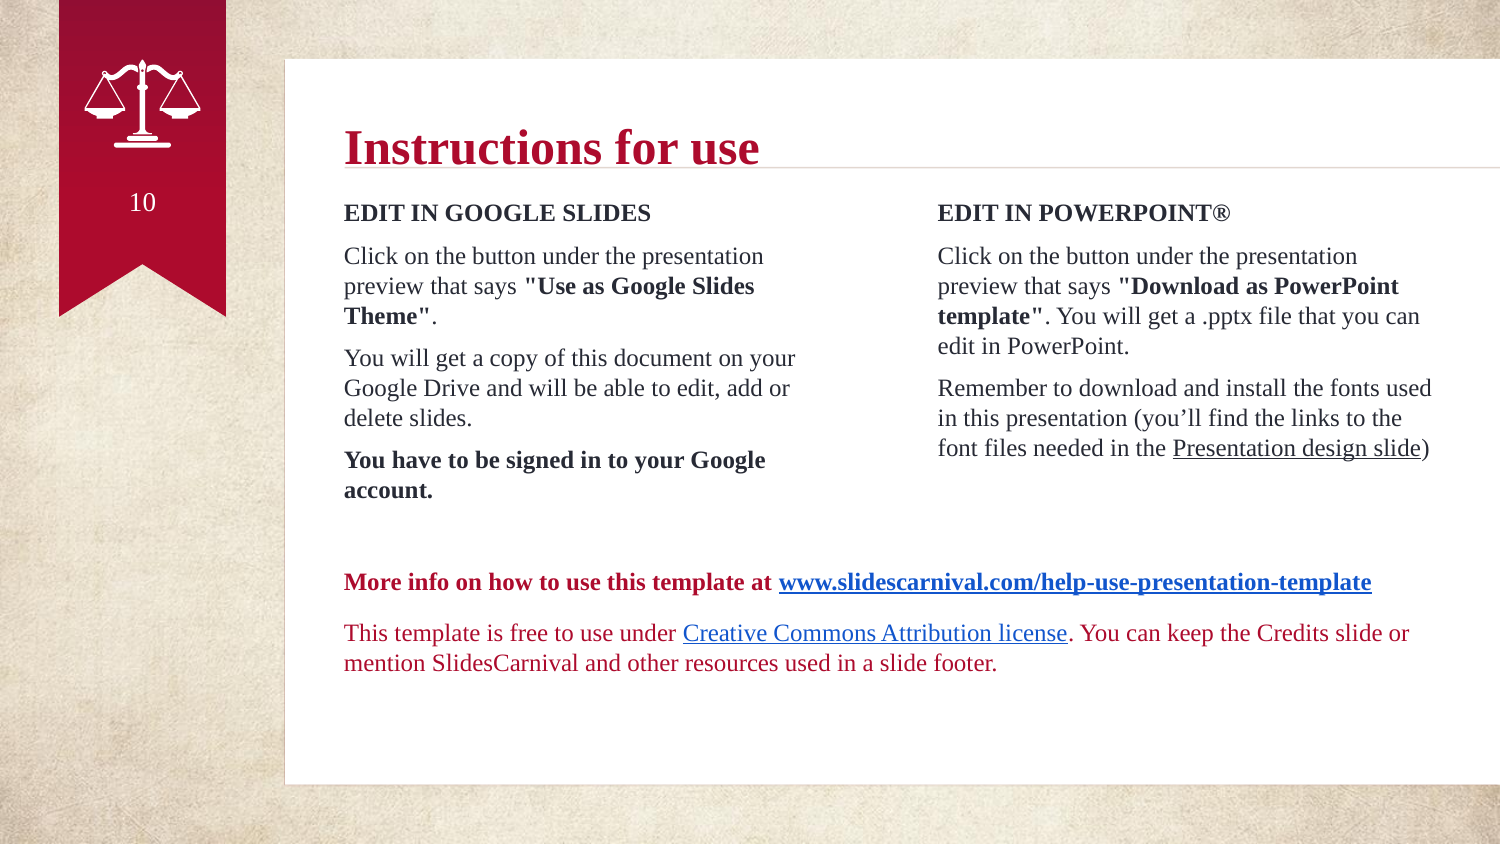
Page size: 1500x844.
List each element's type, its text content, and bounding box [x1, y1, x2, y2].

list EDIT IN GOOGLE SLIDES Click on the button under the presentation preview that says "Use as Google Slides Theme". You will get a copy of this document on your Google Drive and will be able to edit, add or delete slides. You have to be signed in to your Google account. [343, 196, 848, 541]
picture [0, 0, 1500, 844]
list EDIT IN POWERPOINT® Click on the button under the presentation preview that says "Download as PowerPoint template". You will get a .pptx file that you can edit in PowerPoint. Remember to download and install the fonts used in this presentation (you’ll find the links to the font files needed in the Presentation design slide) [937, 196, 1441, 541]
title Instructions for use [343, 109, 1441, 175]
list More info on how to use this template at www.slidescarnival.com/help-use-presentation-template This template is free to use under Creative Commons Attribution license. You can keep the Credits slide or mention SlidesCarnival and other resources used in a slide footer. [343, 565, 1441, 753]
slide_number <number> [58, 167, 226, 233]
